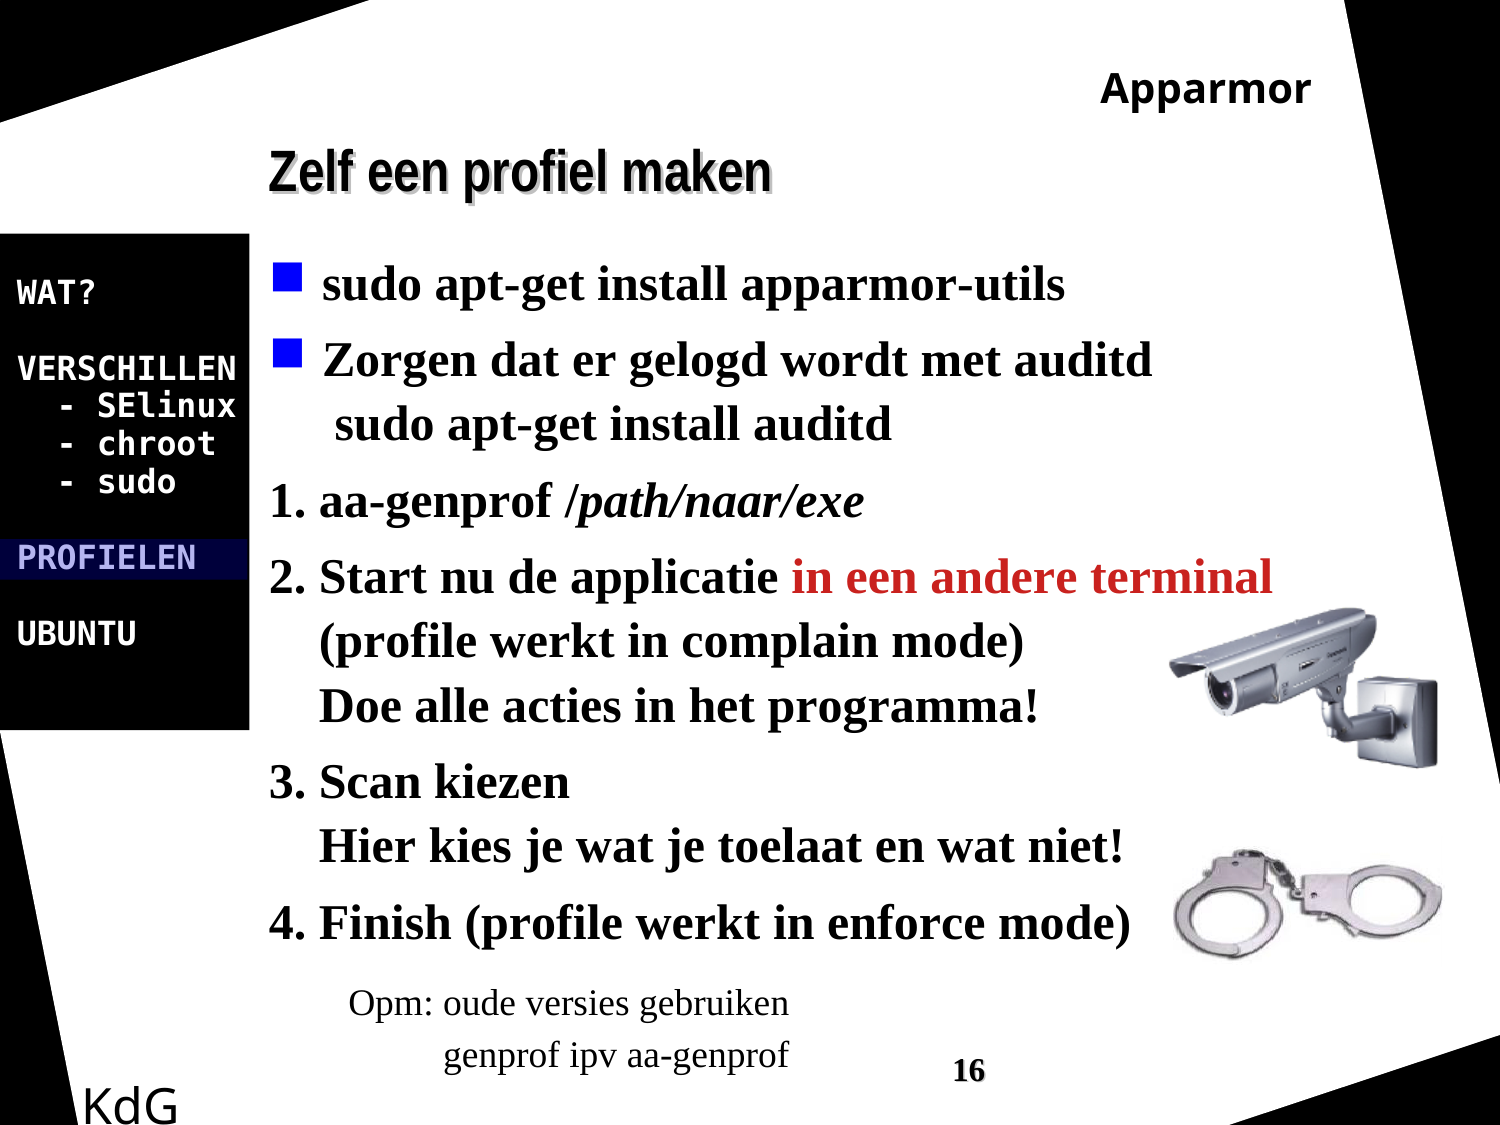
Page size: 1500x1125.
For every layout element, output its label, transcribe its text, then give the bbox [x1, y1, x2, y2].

picture [1173, 836, 1445, 968]
text_box Opm: oude versies gebruiken genprof ipv aa-genprof [333, 963, 805, 1083]
title Zelf een profiel maken [268, 49, 1415, 246]
picture [1159, 594, 1448, 778]
list sudo apt-get install apparmor-utils Zorgen dat er gelogd wordt met auditd sudo apt-get install auditd 1. aa-genprof /path/naar/exe 2. Start nu de applicatie in een andere terminal (profile werkt in complain mode) Doe alle acties in het programma! 3. Scan kiezen Hier kies je wat je toelaat en wat niet! 4. Finish (profile werkt in enforce mode) [268, 246, 1468, 1104]
text_box [0, 539, 248, 580]
